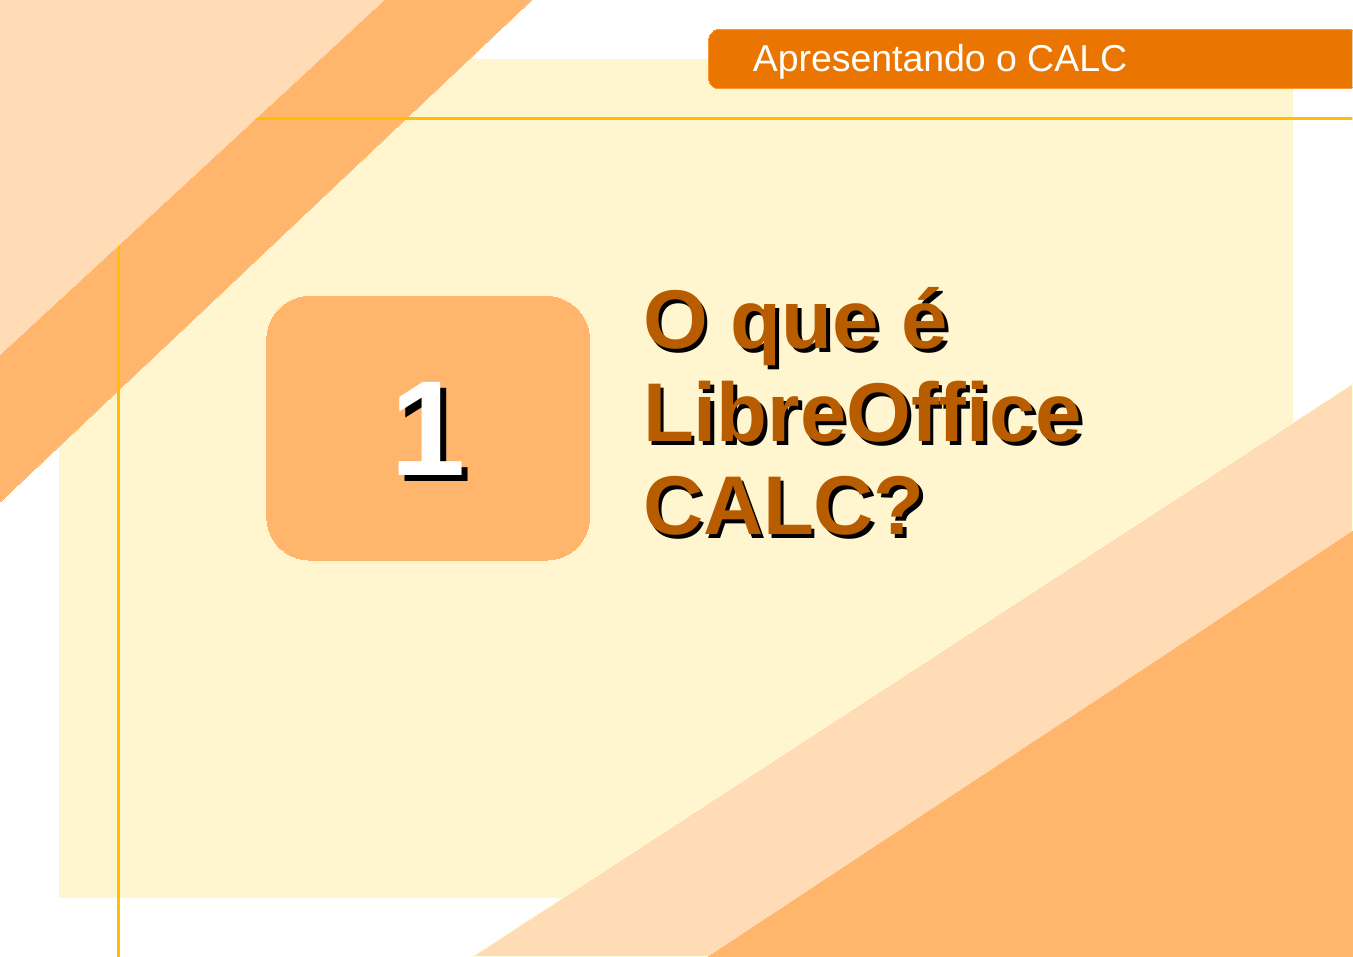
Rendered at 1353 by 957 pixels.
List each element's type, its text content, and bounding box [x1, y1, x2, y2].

text_box Apresentando o CALC [738, 29, 1143, 87]
text_box [472, 383, 1353, 957]
text_box [708, 29, 1353, 89]
text_box 1 [265, 295, 591, 562]
text_box [0, 0, 532, 502]
text_box O que é LibreOffice CALC? [628, 265, 1241, 653]
